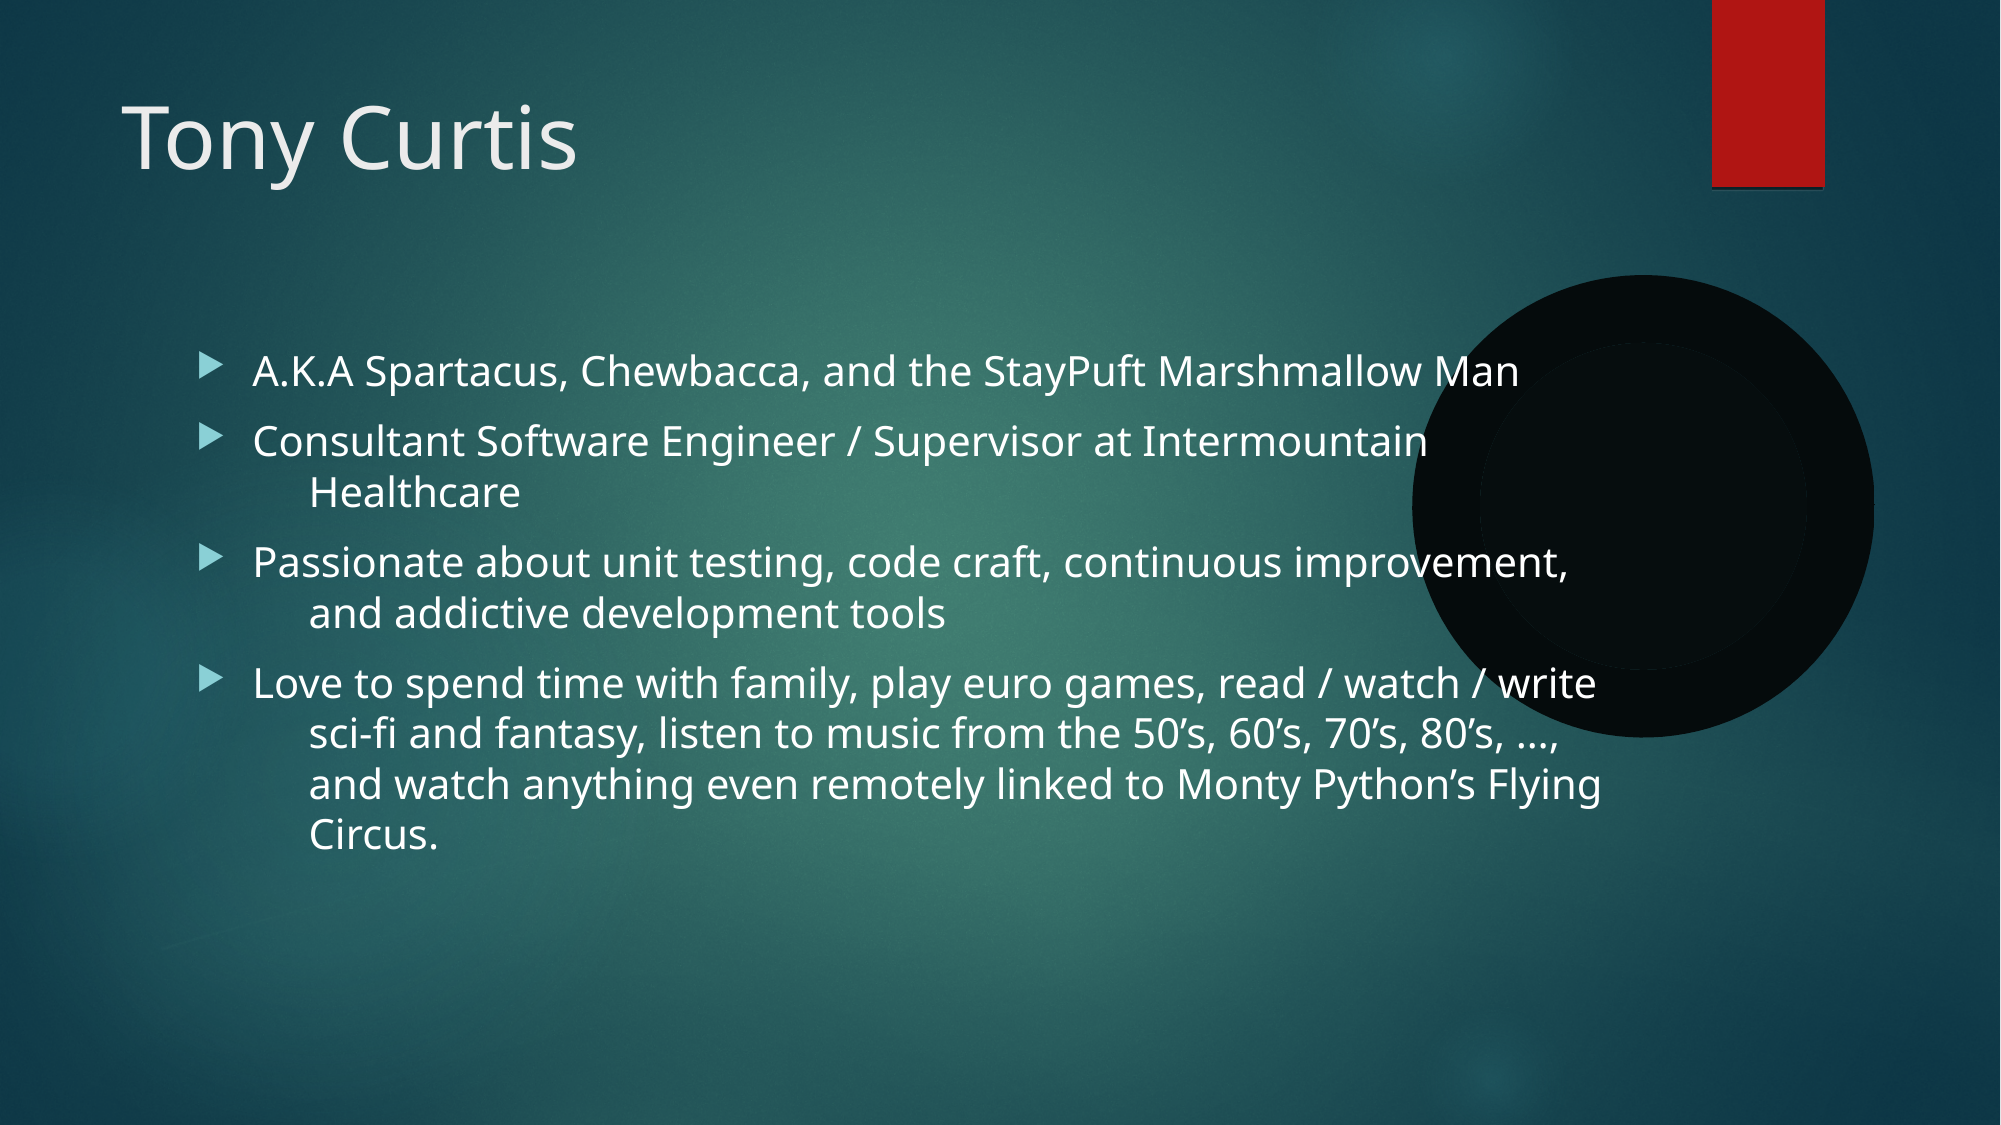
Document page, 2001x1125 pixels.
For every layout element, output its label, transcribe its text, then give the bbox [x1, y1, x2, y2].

title Tony Curtis [106, 74, 1649, 305]
list A.K.A Spartacus, Chewbacca, and the StayPuft Marshmallow Man Consultant Software Engineer / Supervisor at Intermountain Healthcare Passionate about unit testing, code craft, continuous improvement, and addictive development tools Love to spend time with family, play euro games, read / watch / write sci-fi and fantasy, listen to music from the 50’s, 60’s, 70’s, 80’s, …, and watch anything even remotely linked to Monty Python’s Flying Circus. [181, 336, 1649, 1026]
